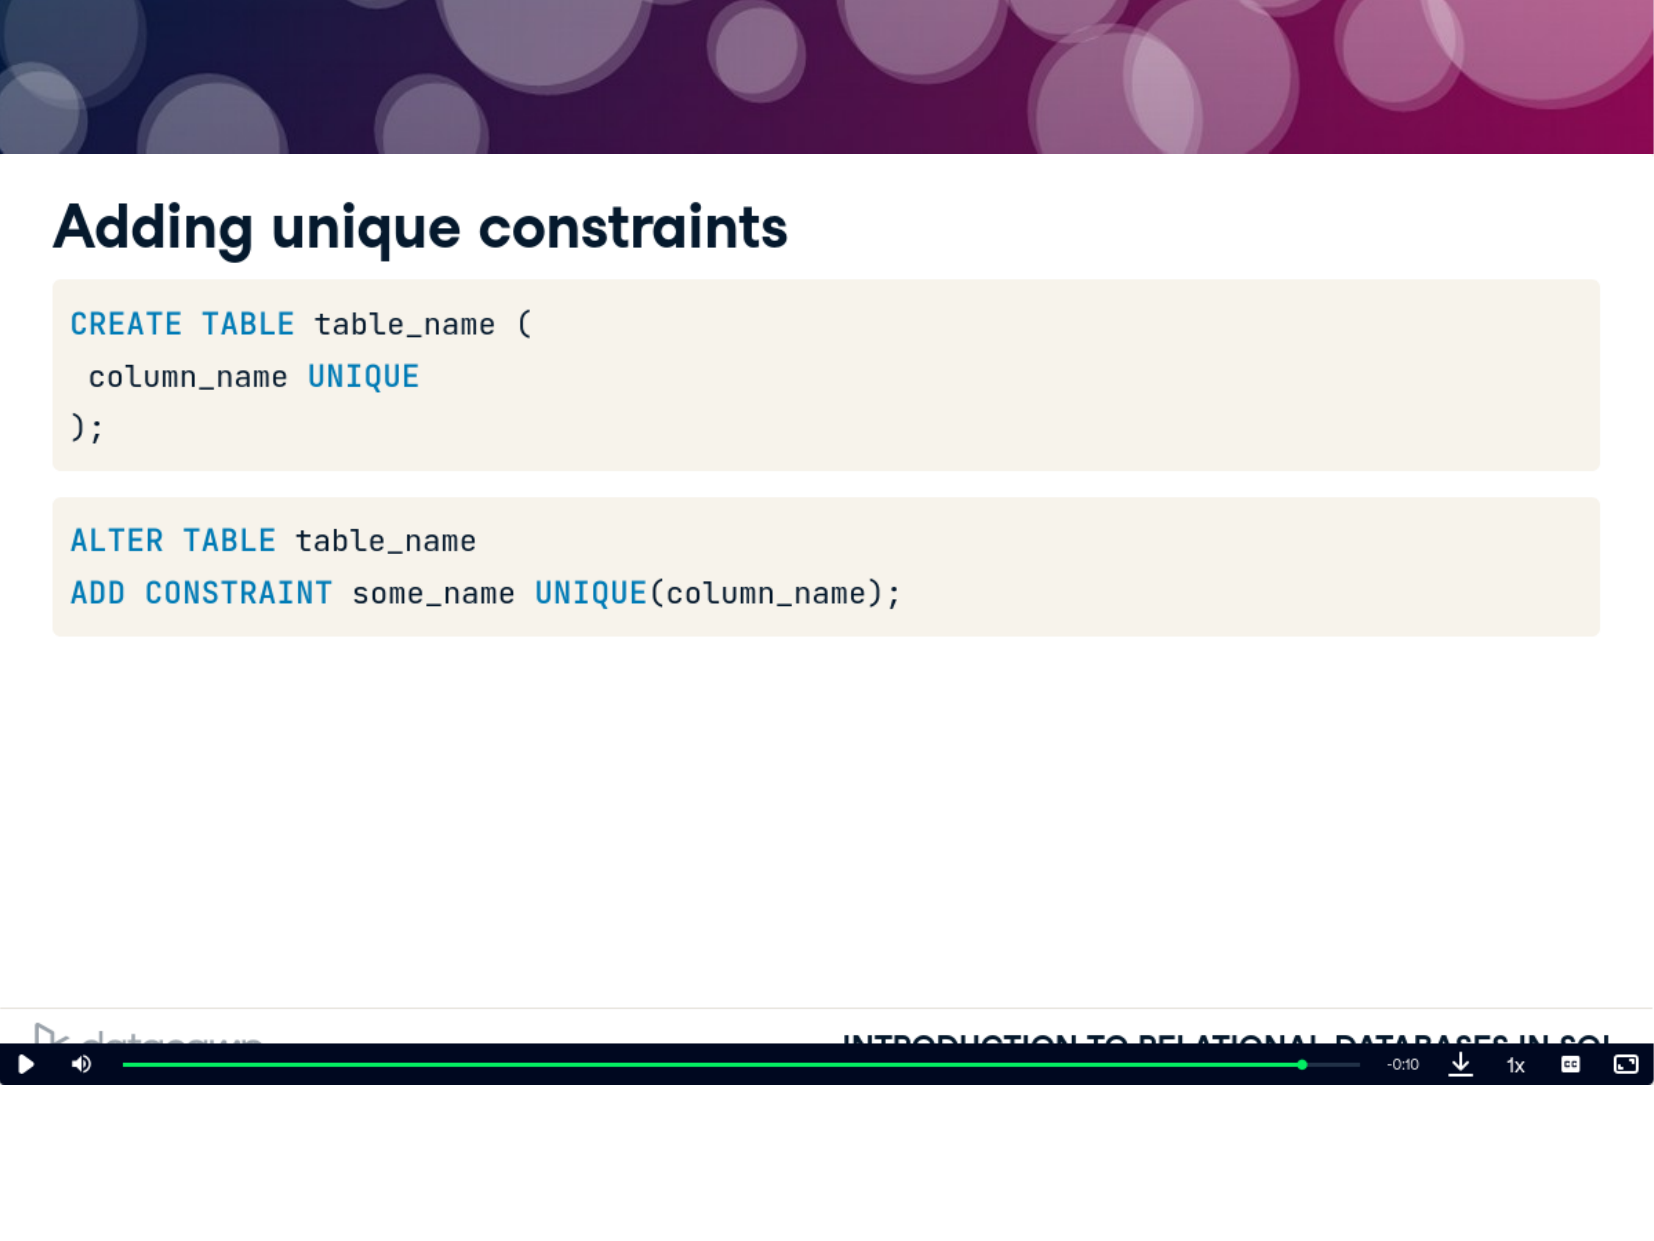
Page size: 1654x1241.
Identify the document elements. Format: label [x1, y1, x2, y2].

picture [0, 154, 1654, 1085]
